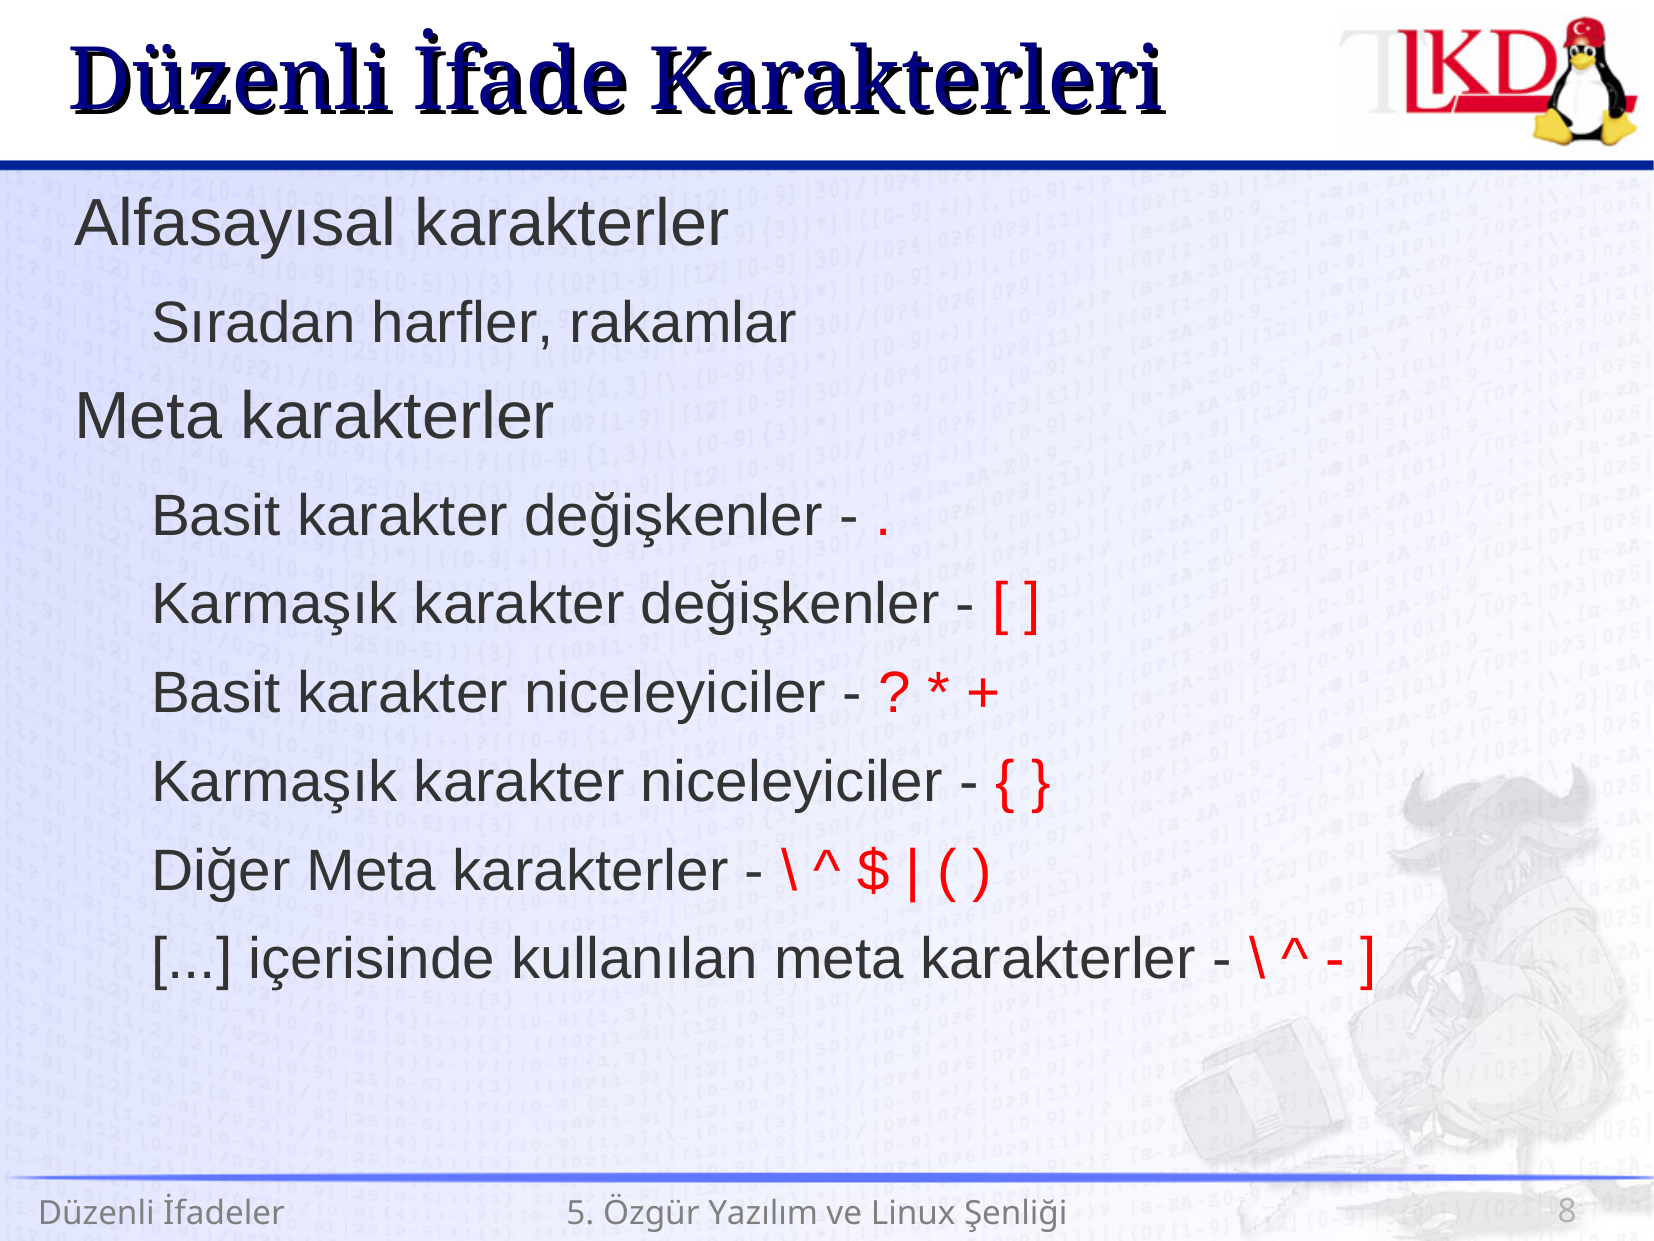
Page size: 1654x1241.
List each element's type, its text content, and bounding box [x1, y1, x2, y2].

list Alfasayısal karakterler Sıradan harfler, rakamlar Meta karakterler Basit karakter değişkenler - . Karmaşık karakter değişkenler - [ ] Basit karakter niceleyiciler - ? * + Karmaşık karakter niceleyiciler - { } Diğer Meta karakterler - \ ^ $ | ( ) [...] içerisinde kullanılan meta karakterler - \ ^ - ] [56, 185, 1595, 1127]
title Düzenli İfade Karakterleri [67, 13, 1399, 138]
picture [0, 0, 1654, 1241]
